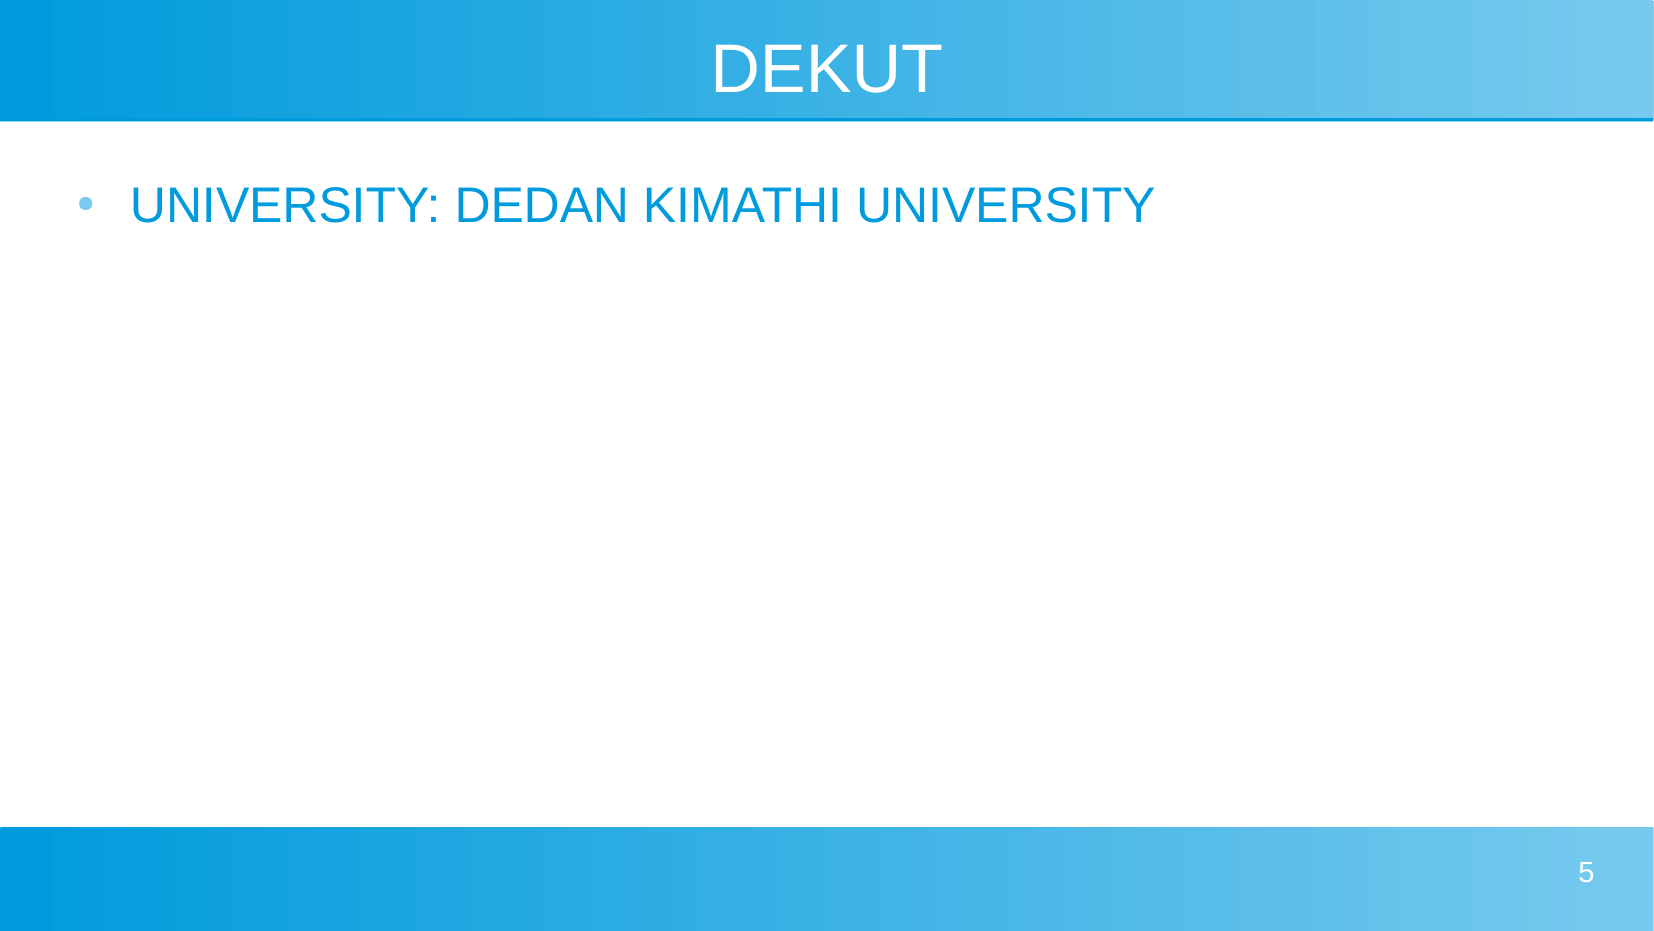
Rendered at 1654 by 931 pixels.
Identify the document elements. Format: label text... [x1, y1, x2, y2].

list UNIVERSITY: DEDAN KIMATHI UNIVERSITY [59, 177, 1595, 768]
title DEKUT [59, 29, 1595, 108]
